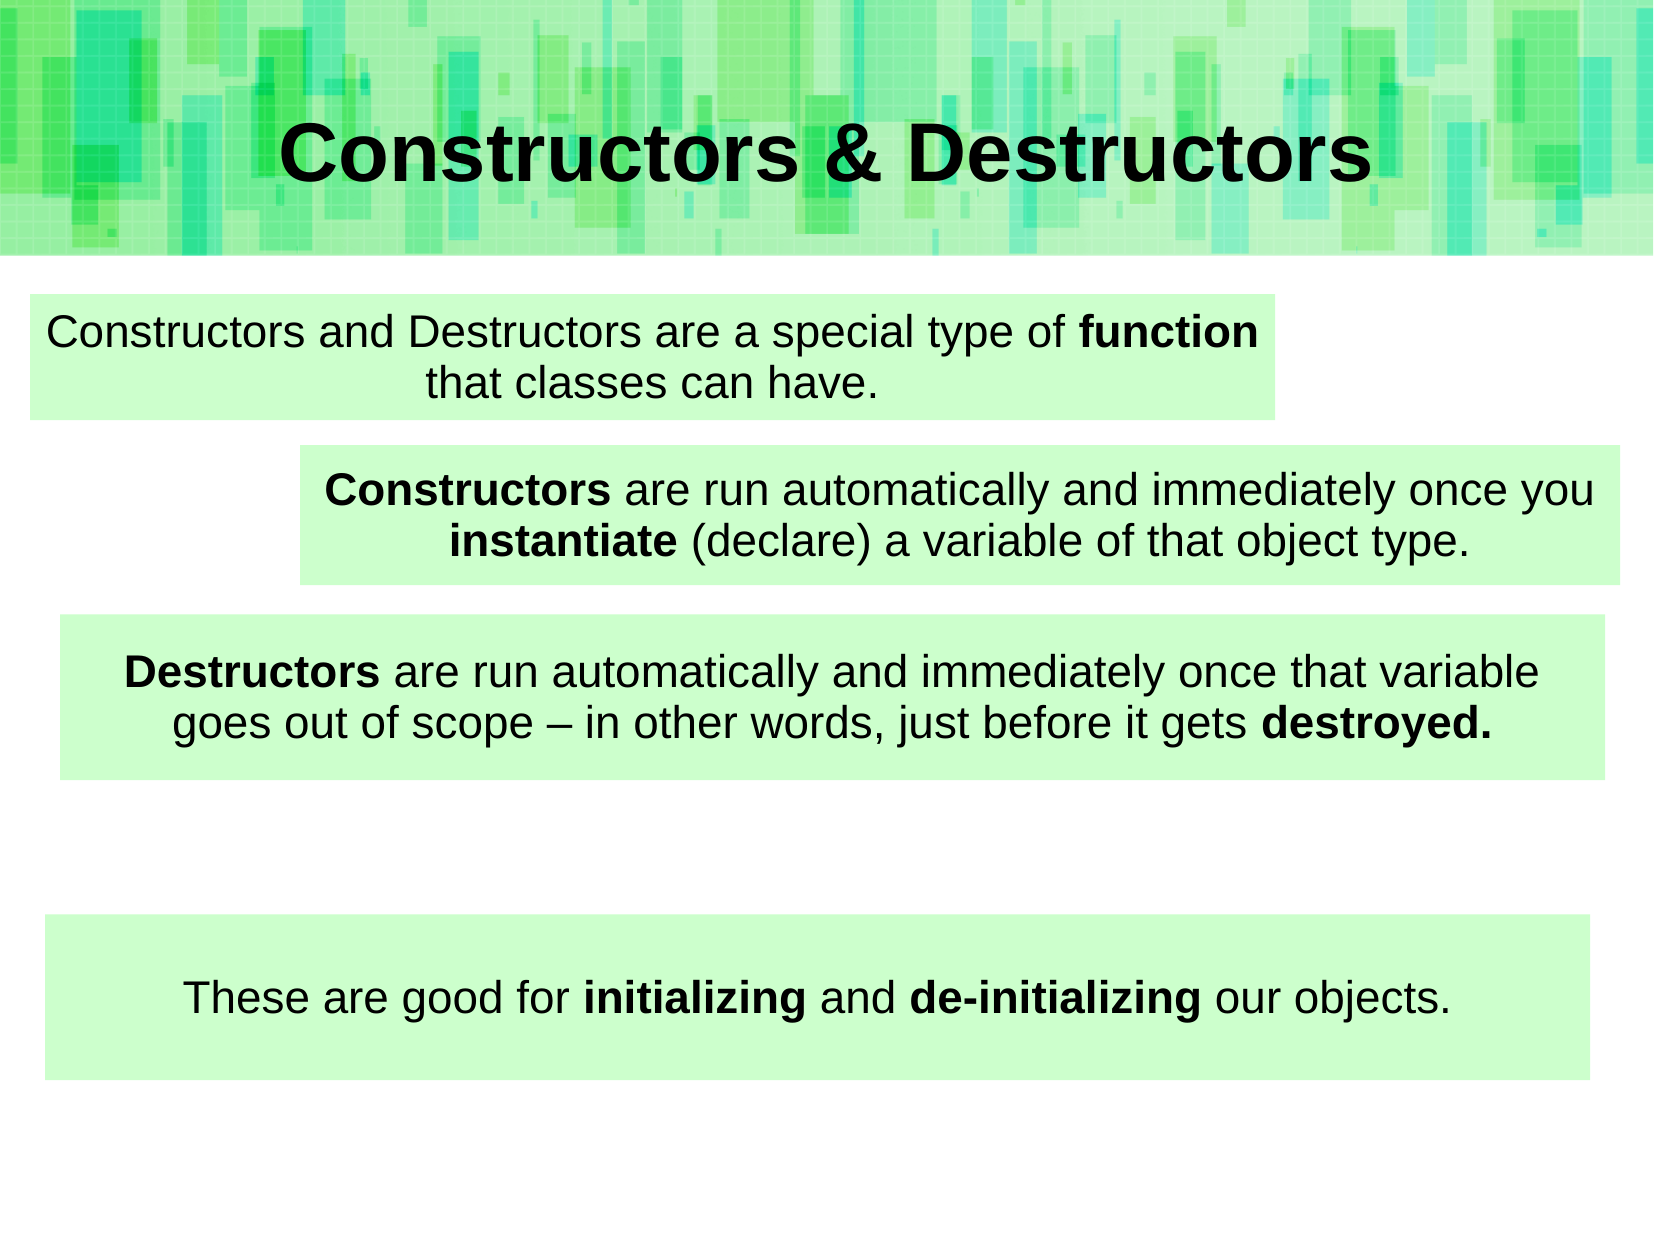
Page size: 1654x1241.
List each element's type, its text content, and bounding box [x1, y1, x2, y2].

text_box Constructors are run automatically and immediately once you instantiate (declare) a variable of that object type. [300, 445, 1621, 586]
text_box These are good for initializing and de-initializing our objects. [45, 914, 1591, 1081]
text_box Destructors are run automatically and immediately once that variable goes out of scope – in other words, just before it gets destroyed. [60, 614, 1606, 781]
text_box Constructors and Destructors are a special type of function that classes can have. [30, 294, 1276, 421]
picture [0, 0, 1654, 1241]
title Constructors & Destructors [82, 49, 1571, 257]
